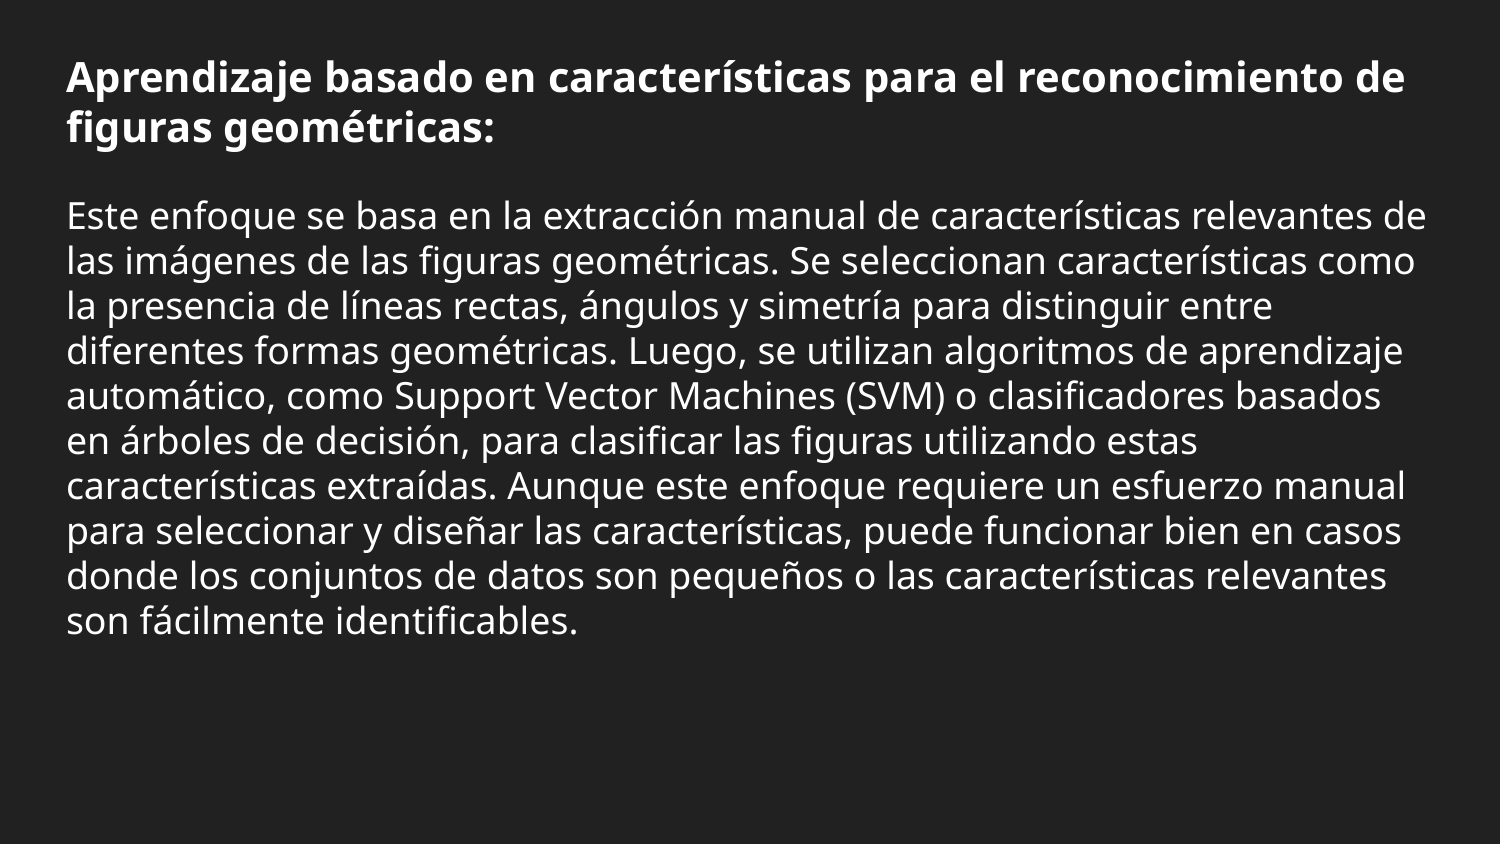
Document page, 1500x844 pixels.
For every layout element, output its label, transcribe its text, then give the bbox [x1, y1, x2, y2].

subtitle Este enfoque se basa en la extracción manual de características relevantes de las imágenes de las figuras geométricas. Se seleccionan características como la presencia de líneas rectas, ángulos y simetría para distinguir entre diferentes formas geométricas. Luego, se utilizan algoritmos de aprendizaje automático, como Support Vector Machines (SVM) o clasificadores basados en árboles de decisión, para clasificar las figuras utilizando estas características extraídas. Aunque este enfoque requiere un esfuerzo manual para seleccionar y diseñar las características, puede funcionar bien en casos donde los conjuntos de datos son pequeños o las características relevantes son fácilmente identificables. [51, 177, 1449, 808]
title Aprendizaje basado en características para el reconocimiento de figuras geométricas: [51, 34, 1449, 167]
